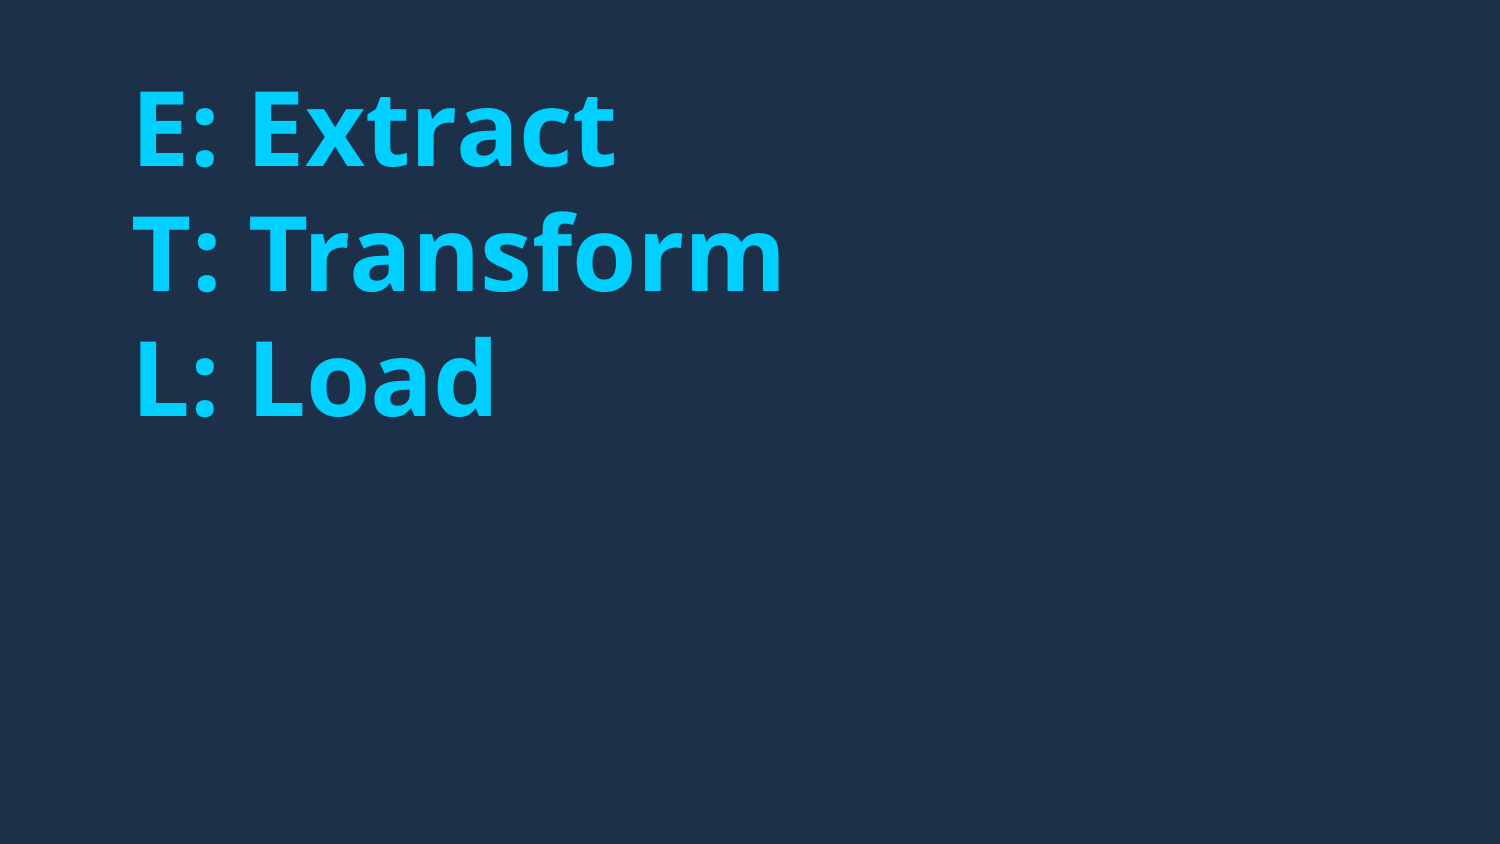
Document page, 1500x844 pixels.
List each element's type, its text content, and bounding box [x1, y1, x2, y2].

title E: Extract T: Transform L: Load [116, 47, 1329, 186]
